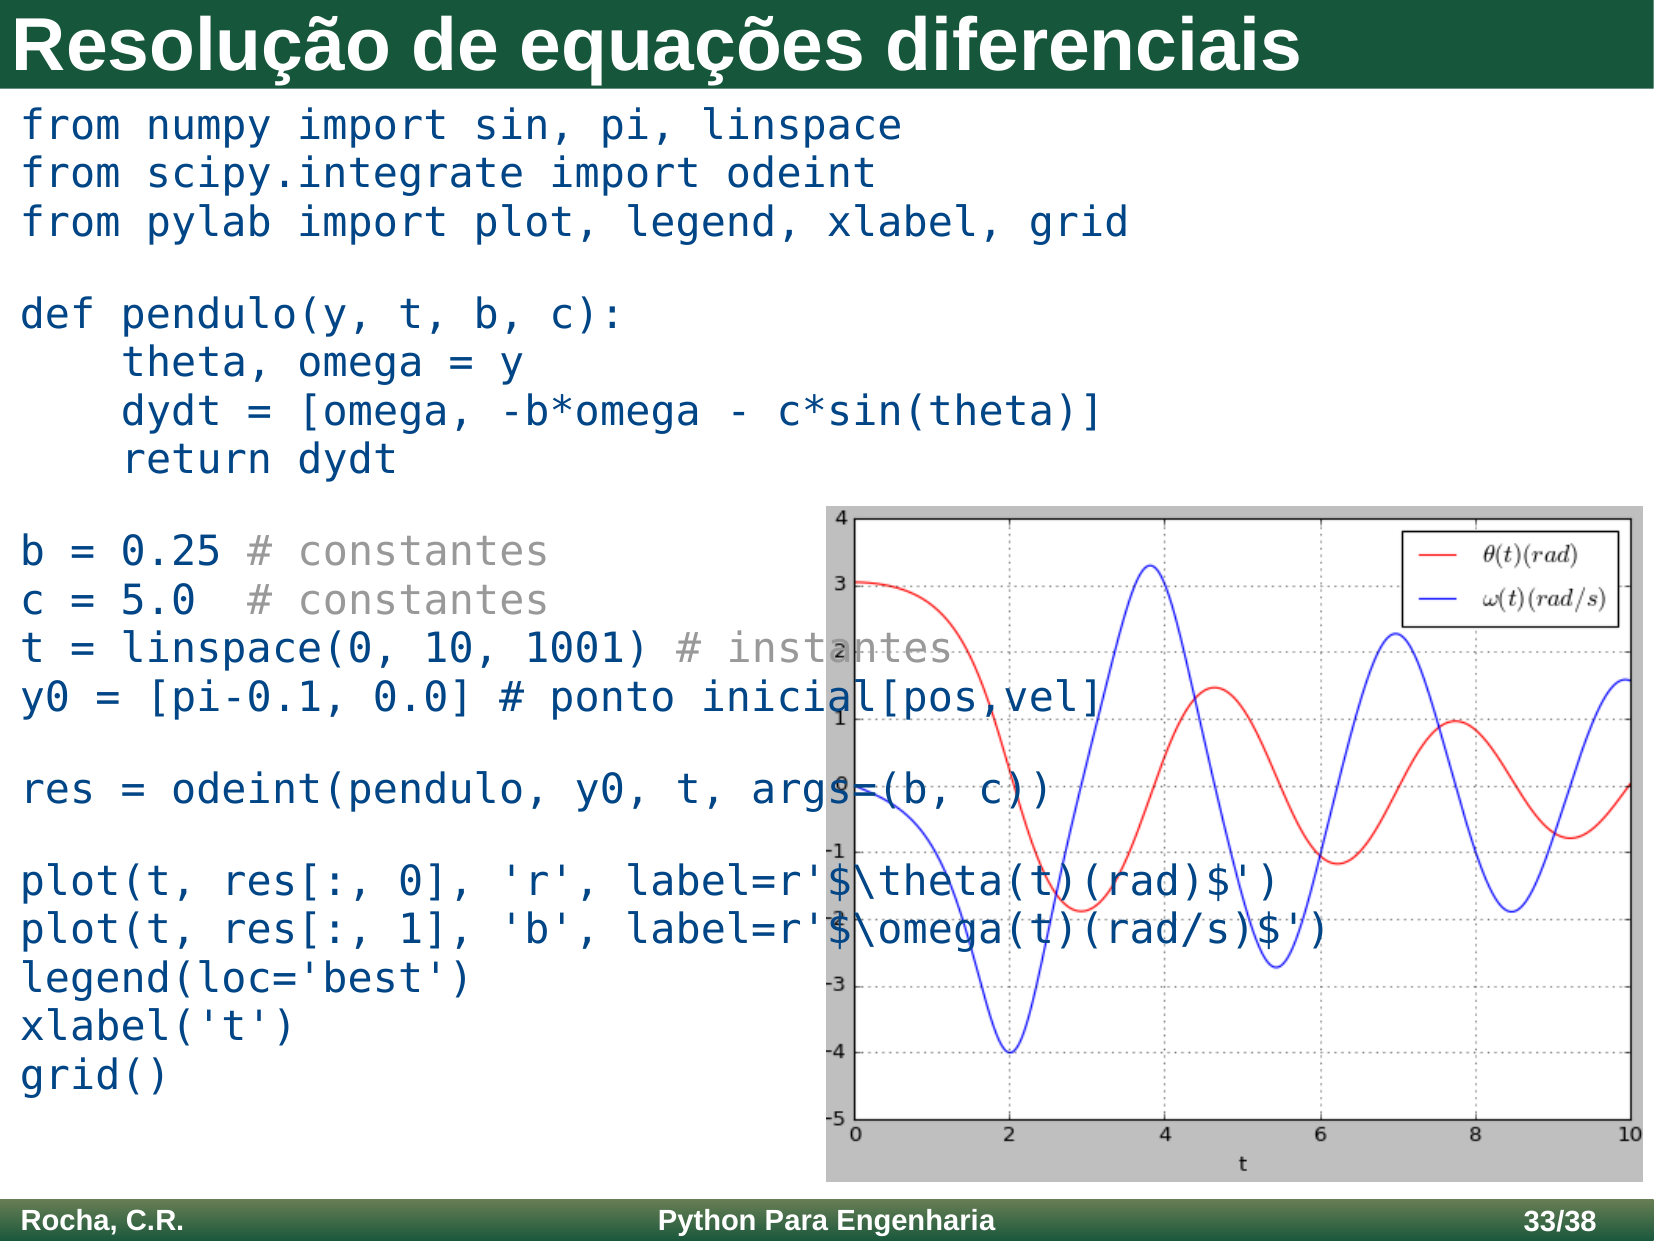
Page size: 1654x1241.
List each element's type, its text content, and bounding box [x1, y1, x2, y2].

title Resolução de equações diferenciais [11, 0, 1625, 89]
text_box from numpy import sin, pi, linspace from scipy.integrate import odeint from pylab import plot, legend, xlabel, grid def pendulo(y, t, b, c): theta, omega = y dydt = [omega, -b*omega - c*sin(theta)] return dydt b = 0.25 # constantes c = 5.0 # constantes t = linspace(0, 10, 1001) # instantes y0 = [pi-0.1, 0.0] # ponto inicial[pos,vel] res = odeint(pendulo, y0, t, args=(b, c)) plot(t, res[:, 0], 'r', label=r'$\theta(t)(rad)$') plot(t, res[:, 1], 'b', label=r'$\omega(t)(rad/s)$') legend(loc='best') xlabel('t') grid() [5, 93, 1477, 1182]
picture [1477, 506, 1643, 1182]
